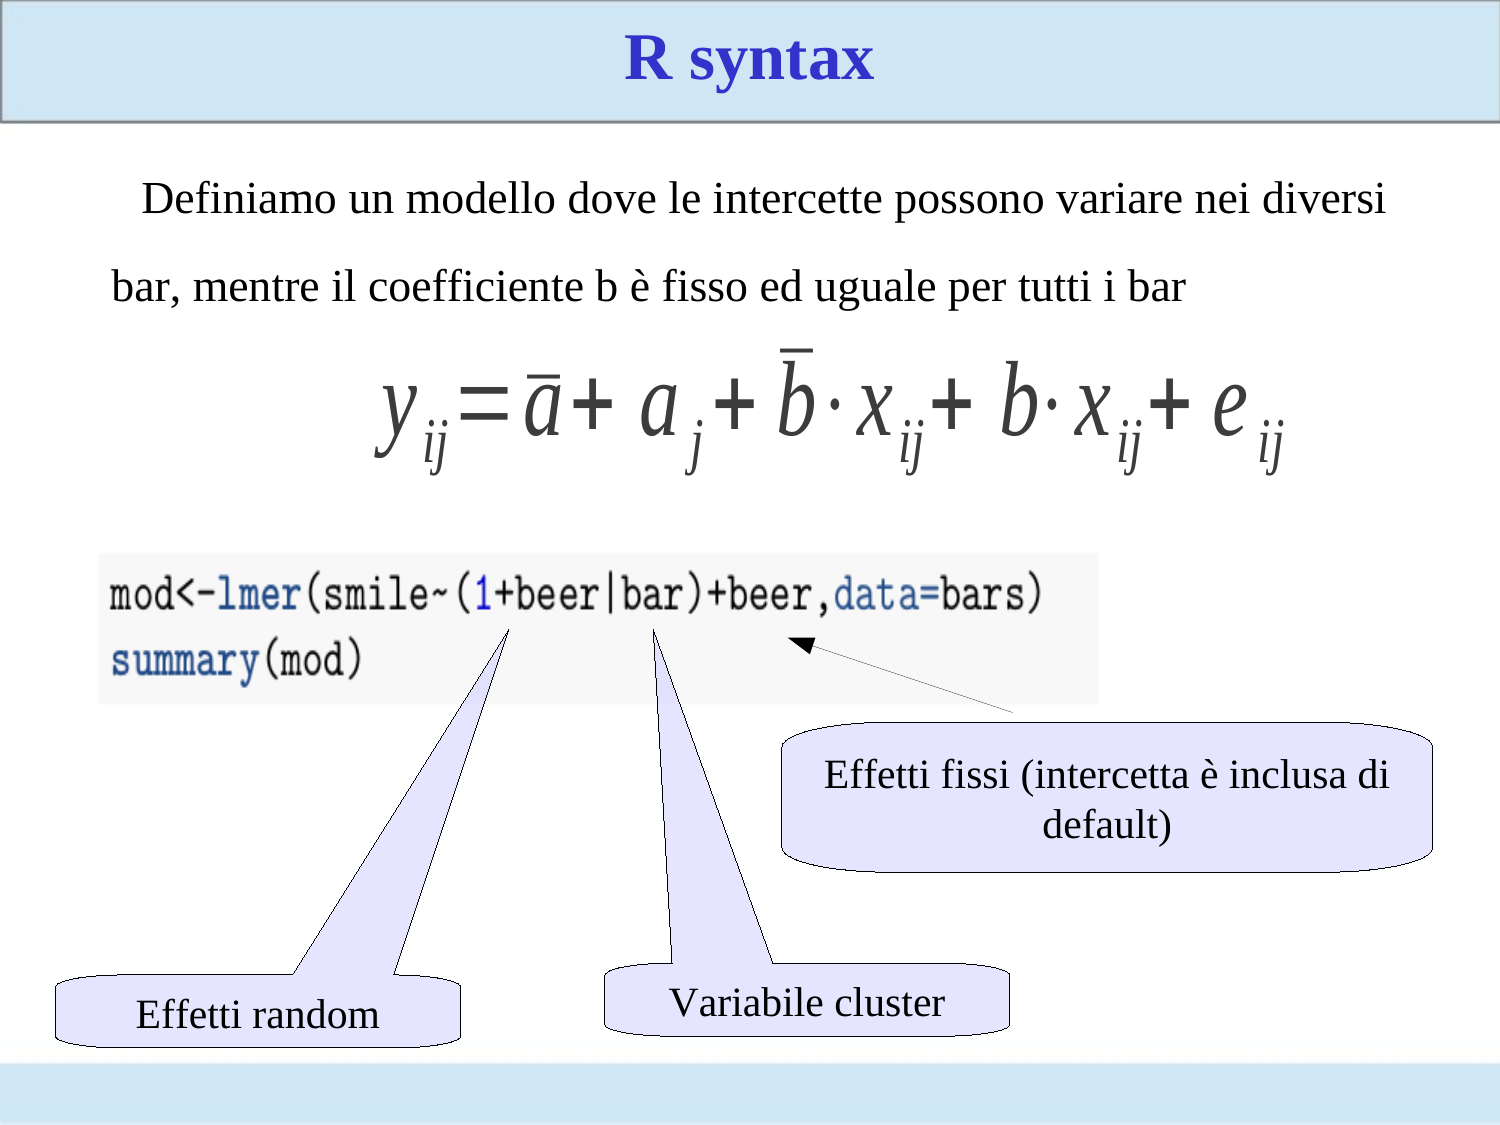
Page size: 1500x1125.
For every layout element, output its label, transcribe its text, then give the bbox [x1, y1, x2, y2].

chart [351, 342, 1302, 476]
title R syntax [112, 0, 1388, 126]
text_box Definiamo un modello dove le intercette possono variare nei diversi bar, mentre il coefficiente b è fisso ed uguale per tutti i bar [96, 126, 1463, 318]
text_box Effetti fissi (intercetta è inclusa di default) [781, 722, 1433, 873]
picture [0, 0, 1500, 1125]
text_box Effetti random [55, 629, 509, 1048]
text_box Variabile cluster [604, 629, 1010, 1037]
